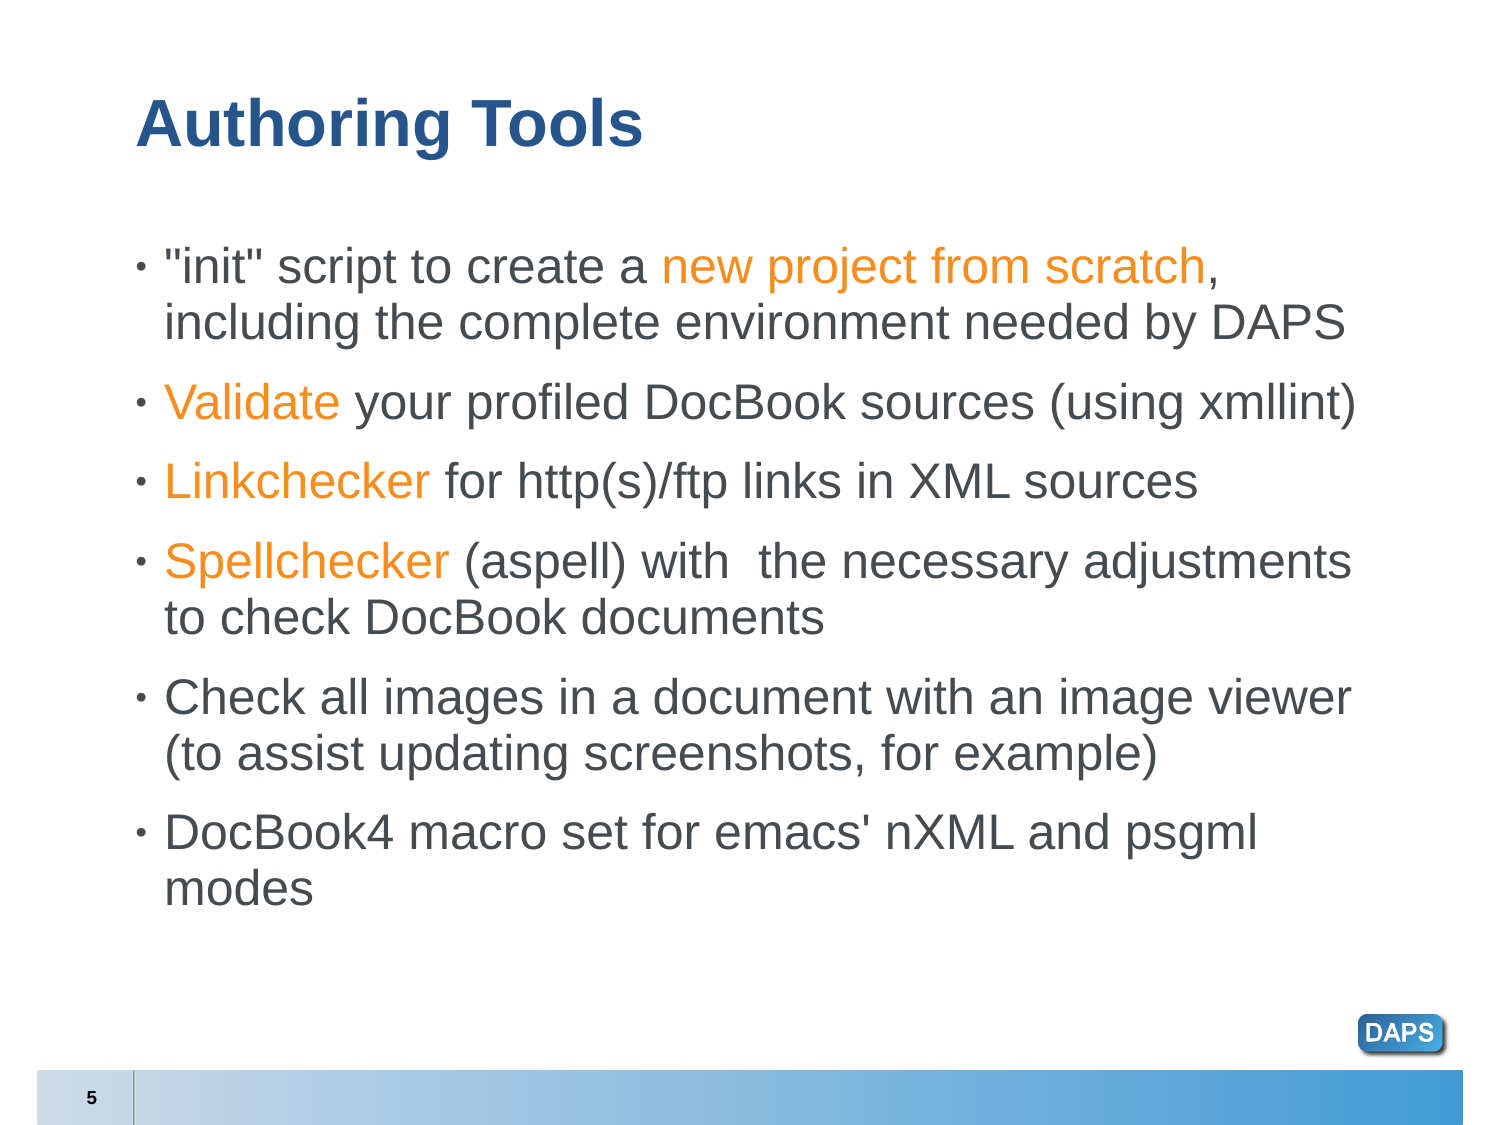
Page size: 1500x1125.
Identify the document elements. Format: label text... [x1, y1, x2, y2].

picture [1355, 1011, 1452, 1061]
title Authoring Tools [135, 41, 1372, 204]
list "init" script to create a new project from scratch, including the complete environment needed by DAPS Validate your profiled DocBook sources (using xmllint) Linkchecker for http(s)/ftp links in XML sources Spellchecker (aspell) with the necessary adjustments to check DocBook documents Check all images in a document with an image viewer (to assist updating screenshots, for example) DocBook4 macro set for emacs' nXML and psgml modes [135, 238, 1372, 982]
